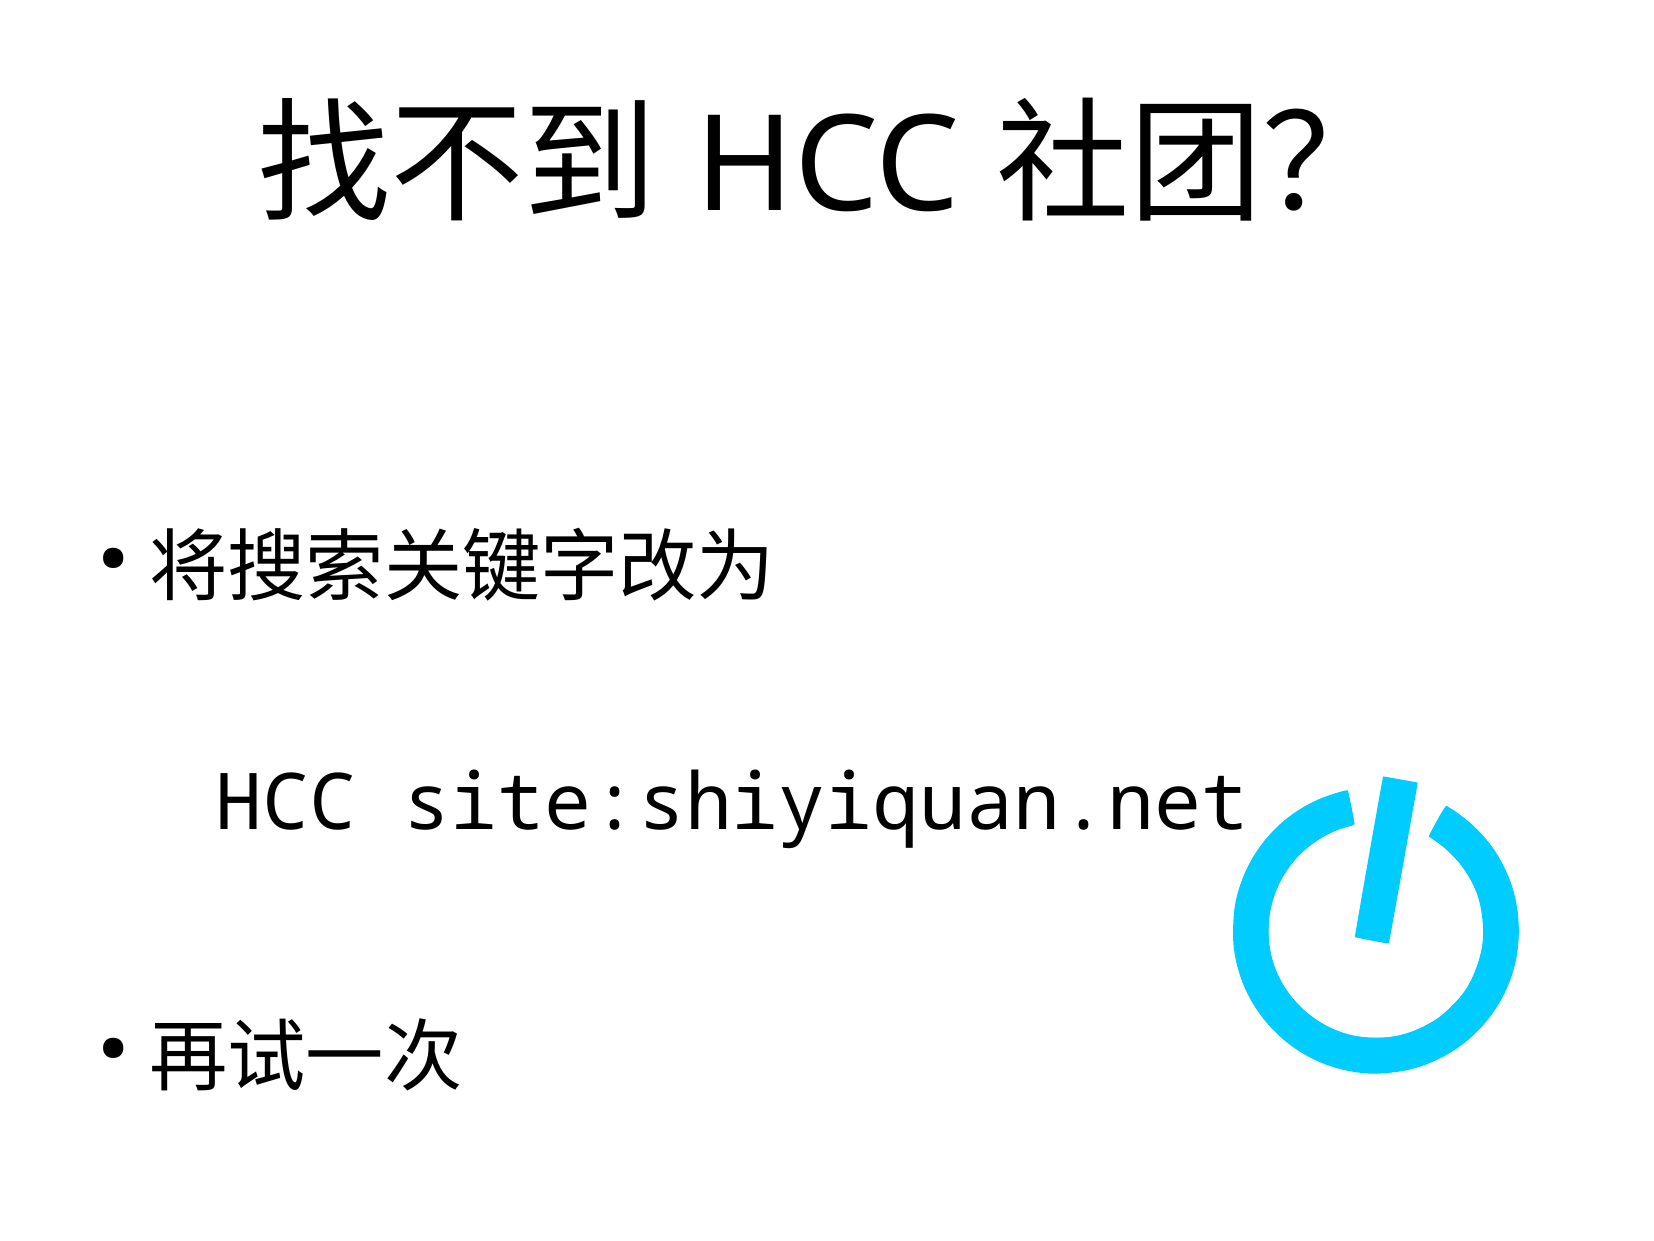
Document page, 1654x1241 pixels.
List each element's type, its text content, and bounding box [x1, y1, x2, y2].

title 找不到HCC社团？ [82, 49, 1571, 257]
list 将搜索关键字改为 HCC site:shiyiquan.net 再试一次 [82, 390, 1571, 1109]
